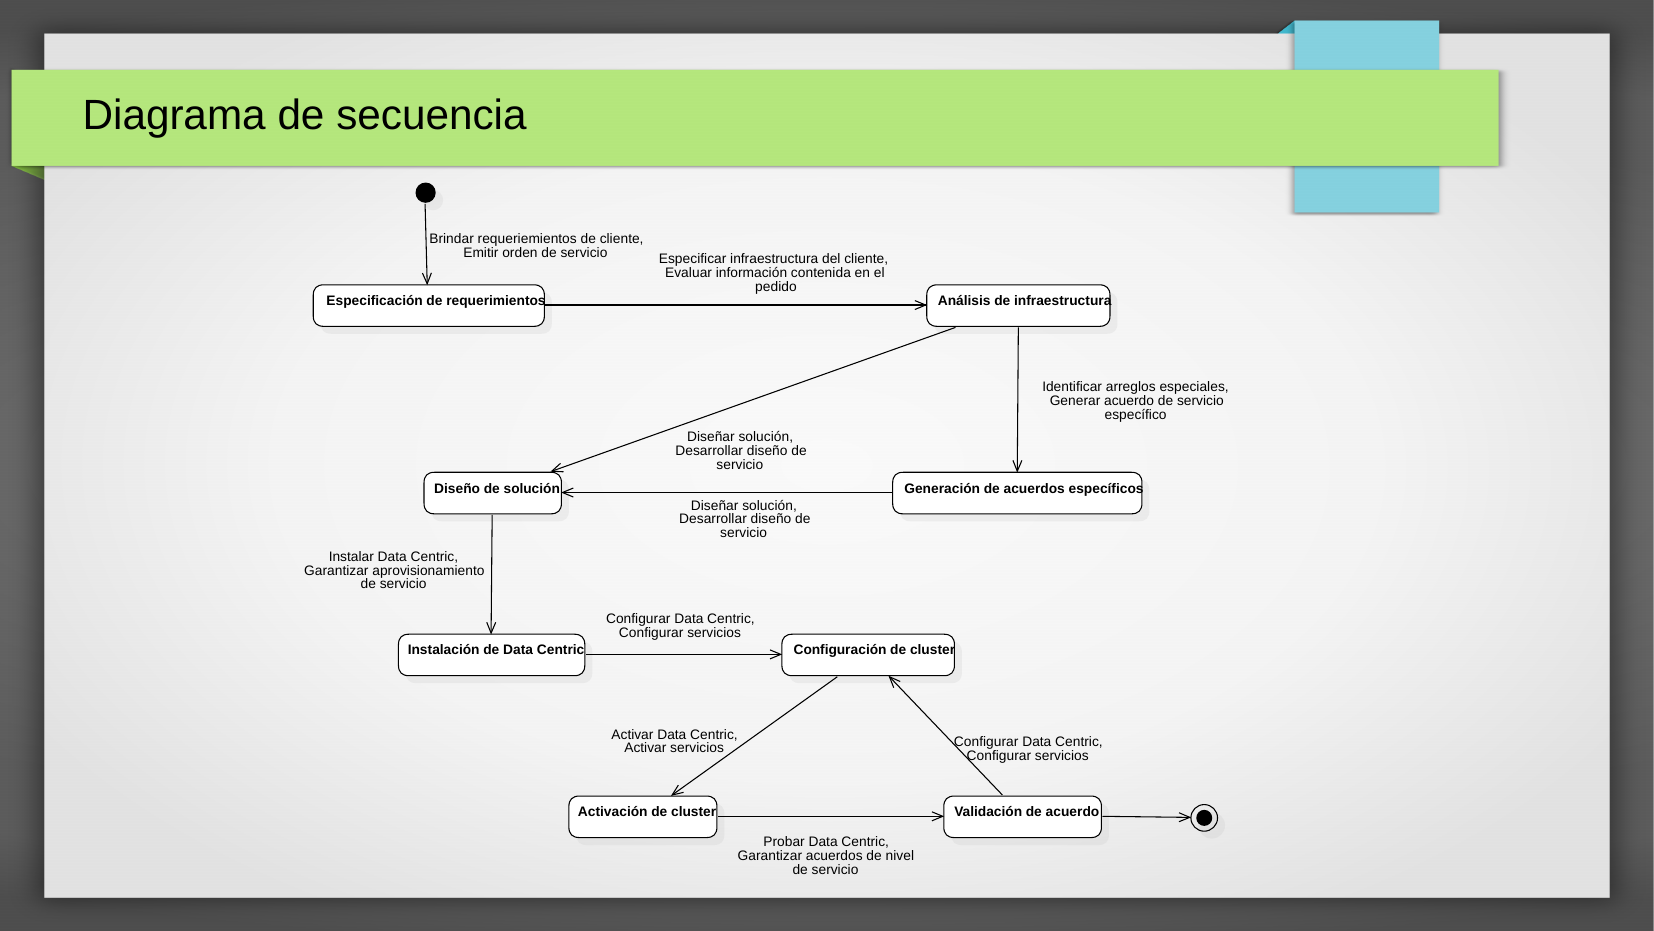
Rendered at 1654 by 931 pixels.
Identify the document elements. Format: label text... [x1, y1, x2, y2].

title Diagrama de secuencia [82, 70, 1264, 160]
picture [0, 0, 1654, 931]
